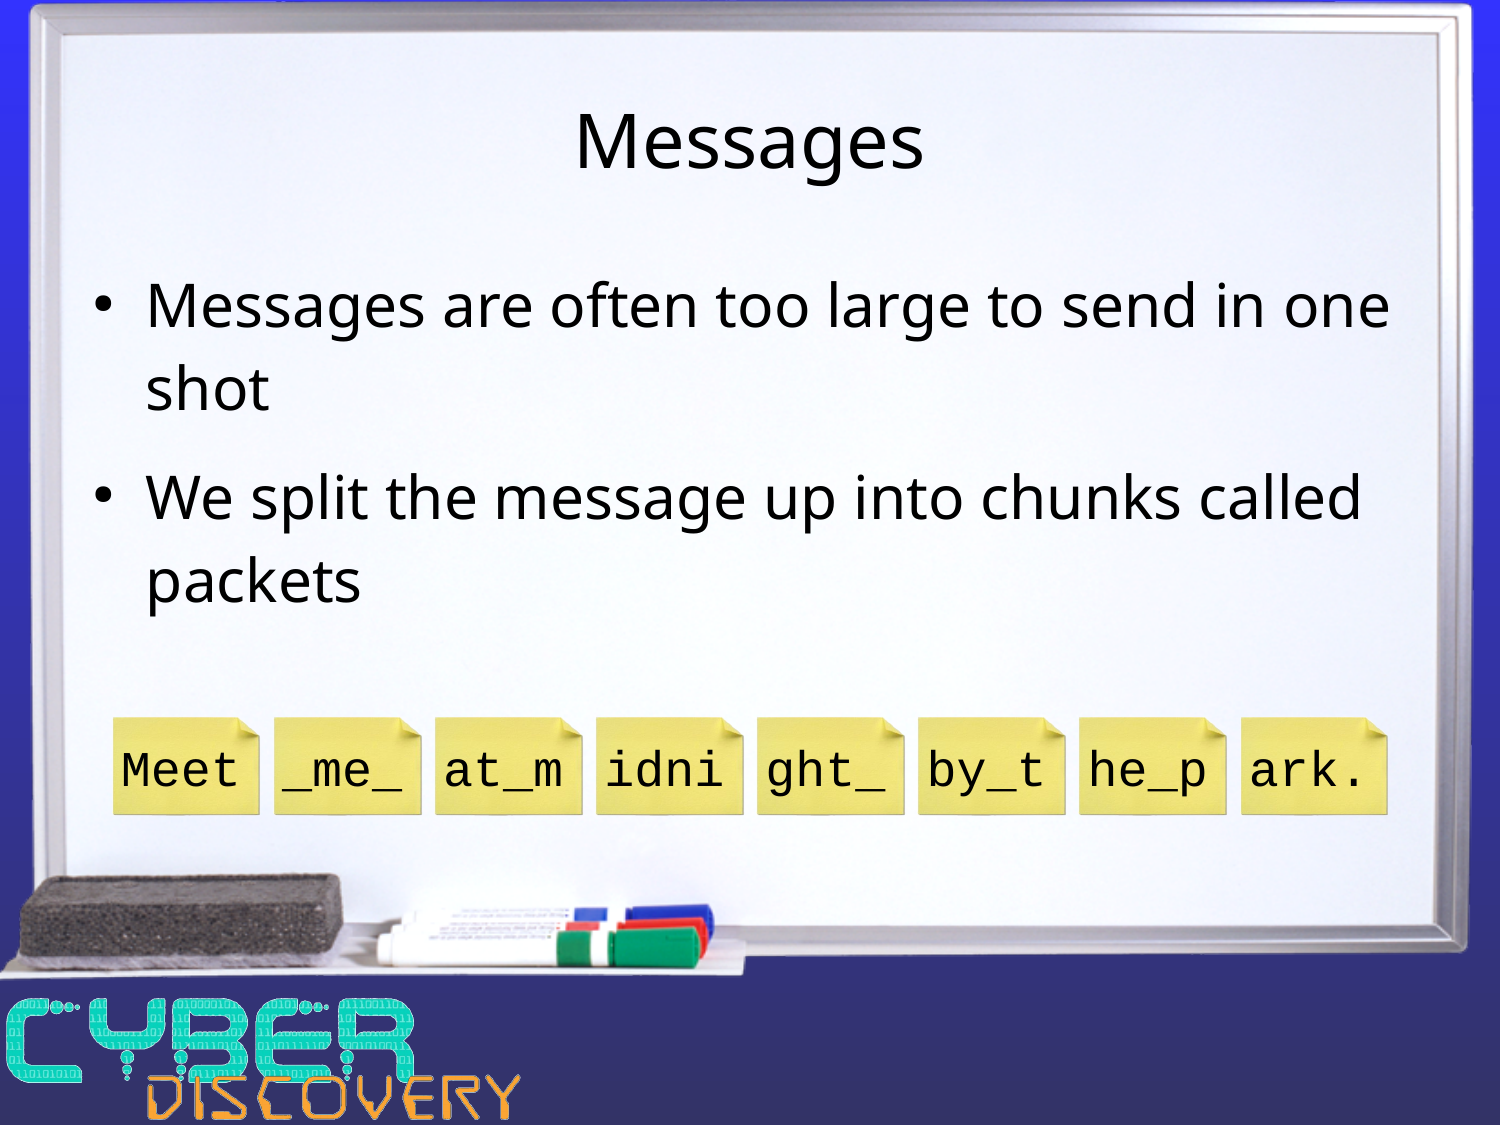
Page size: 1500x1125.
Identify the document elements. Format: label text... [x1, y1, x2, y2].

title Messages [74, 44, 1425, 233]
picture [1234, 713, 1394, 821]
picture [267, 713, 1233, 821]
picture [106, 713, 266, 821]
list Messages are often too large to send in one shot We split the message up into chunks called packets [75, 263, 1425, 1006]
picture [0, 0, 1500, 1125]
